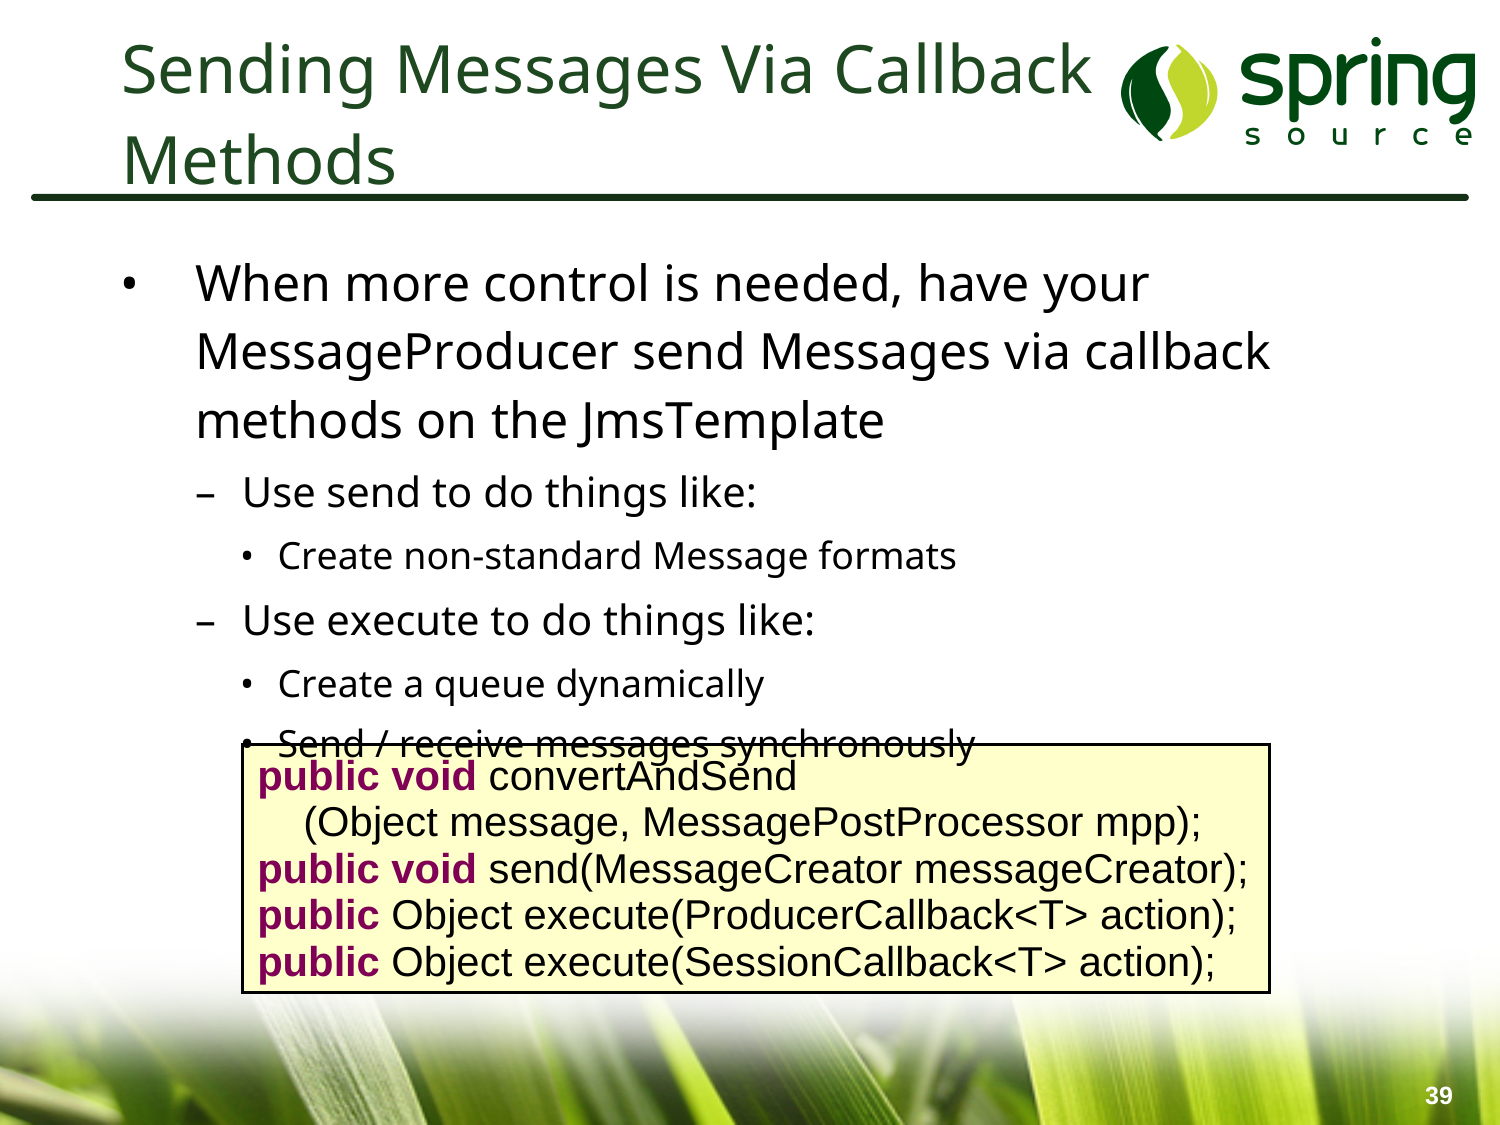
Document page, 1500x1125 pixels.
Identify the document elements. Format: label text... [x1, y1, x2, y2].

text_box public void convertAndSend (Object message, MessagePostProcessor mpp); public void send(MessageCreator messageCreator); public Object execute(ProducerCallback<T> action); public Object execute(SessionCallback<T> action); [242, 744, 1270, 993]
title Sending Messages Via Callback Methods [105, 15, 1138, 193]
picture [0, 944, 1500, 1125]
picture [1138, 37, 1475, 145]
list When more control is needed, have your MessageProducer send Messages via callback methods on the JmsTemplate Use send to do things like: Create non-standard Message formats Use execute to do things like: Create a queue dynamically Send / receive messages synchronously [105, 240, 1396, 725]
